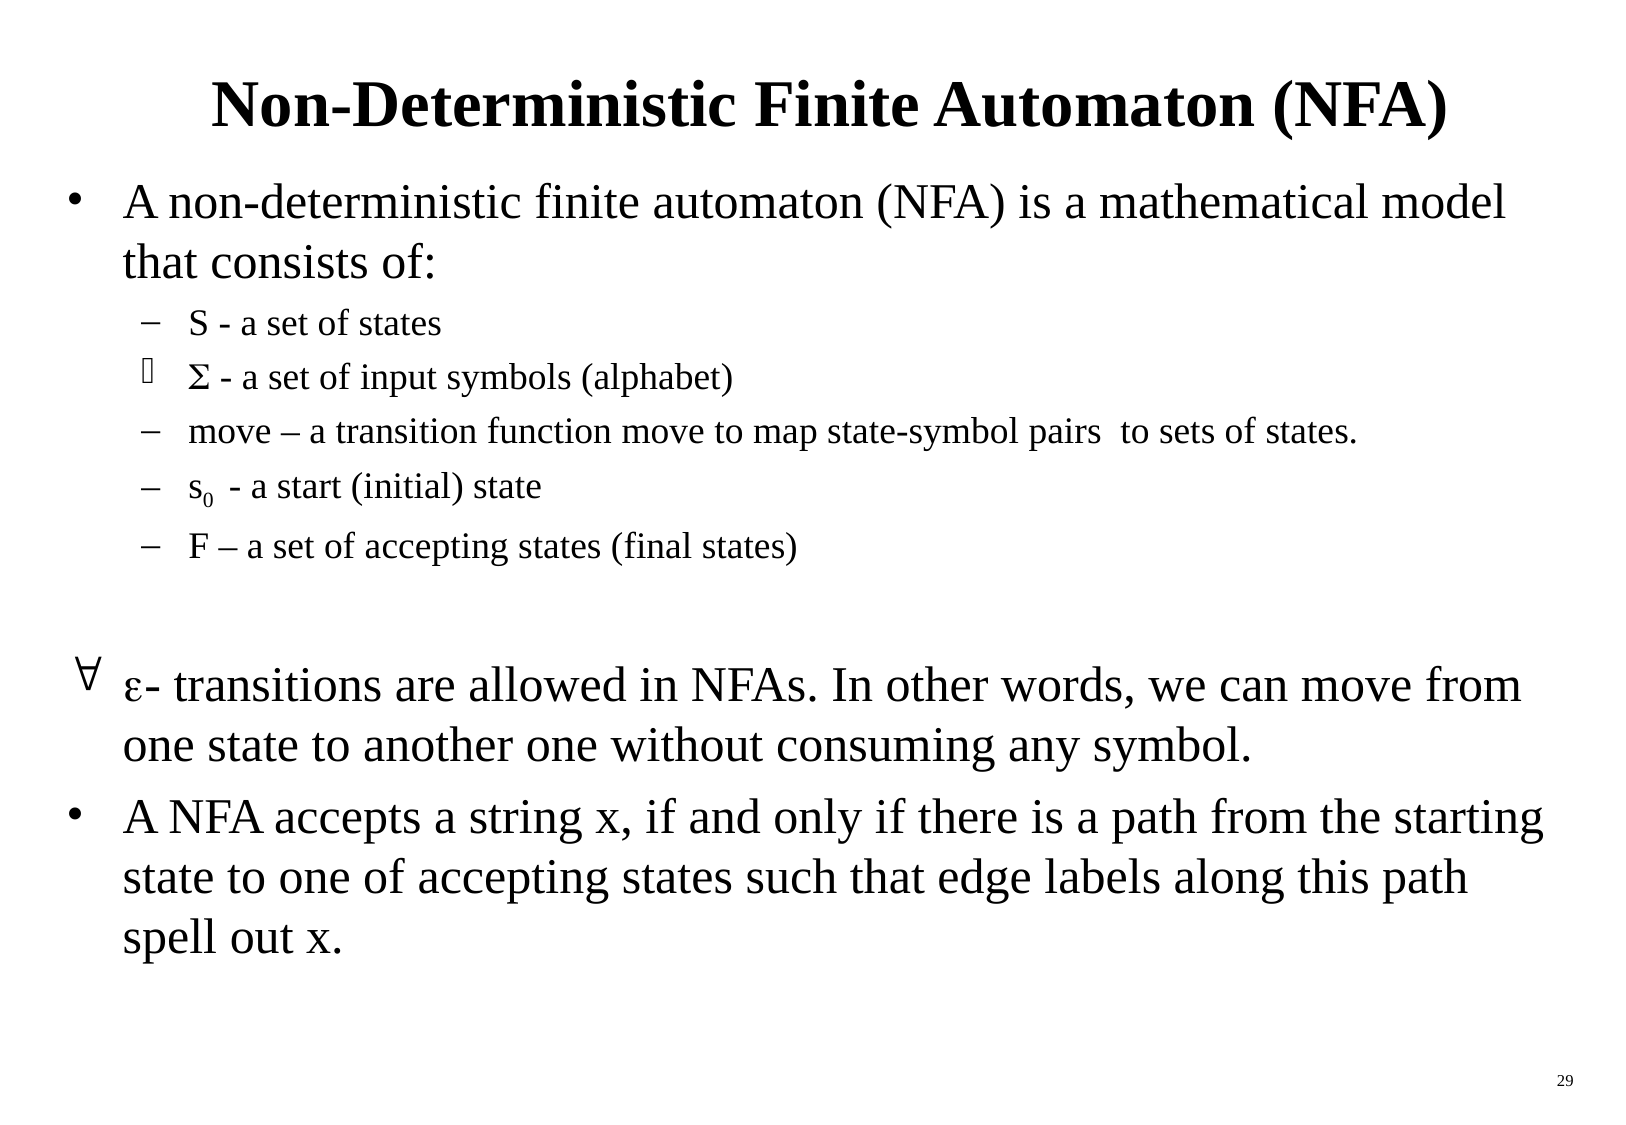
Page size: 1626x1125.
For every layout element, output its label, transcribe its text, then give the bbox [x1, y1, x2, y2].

list A non-deterministic finite automaton (NFA) is a mathematical model that consists of: S - a set of states  - a set of input symbols (alphabet) move – a transition function move to map state-symbol pairs to sets of states. s0 - a start (initial) state F – a set of accepting states (final states) - transitions are allowed in NFAs. In other words, we can move from one state to another one without consuming any symbol. A NFA accepts a string x, if and only if there is a path from the starting state to one of accepting states such that edge labels along this path spell out x. [51, 160, 1589, 999]
title Non-Deterministic Finite Automaton (NFA) [62, 24, 1600, 175]
text_box <number> [1250, 1062, 1589, 1101]
